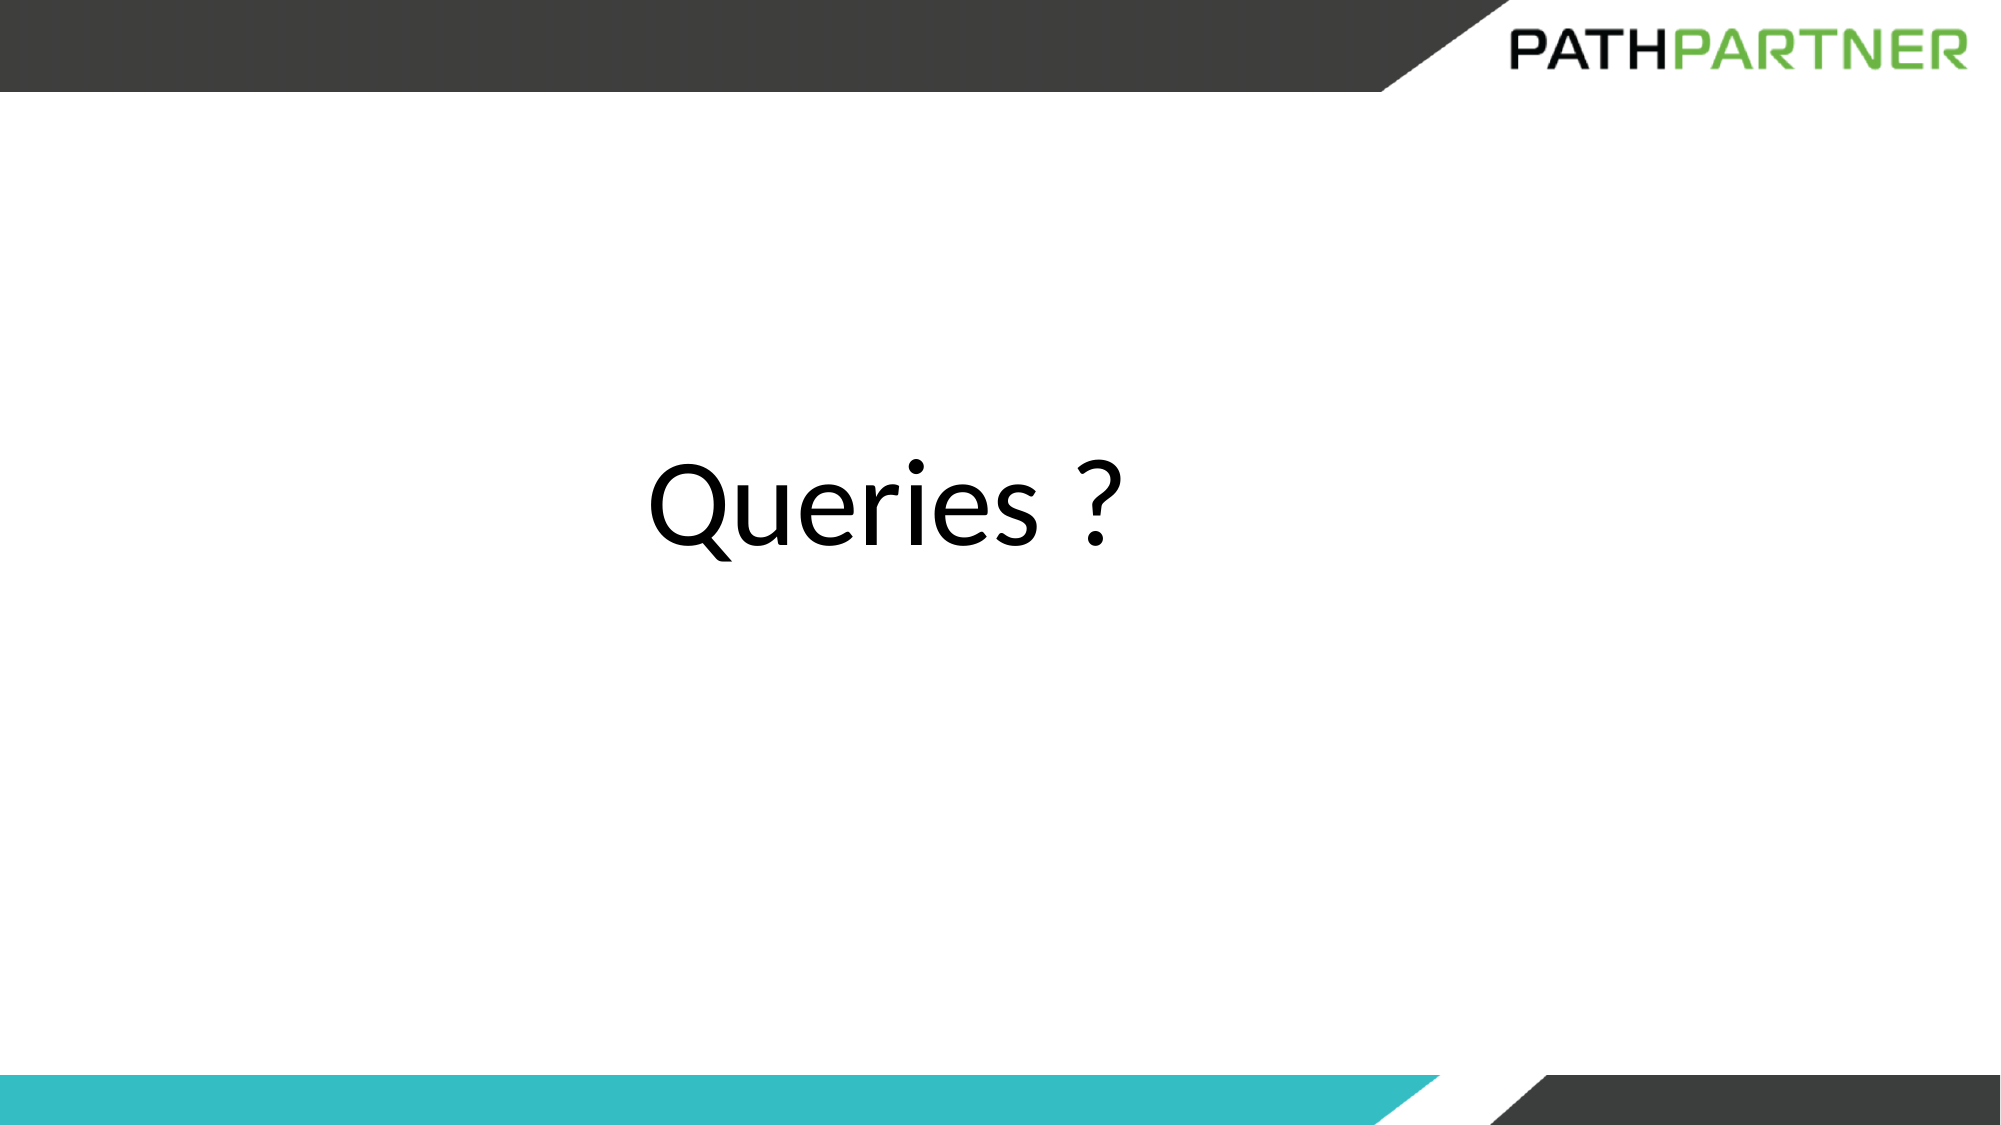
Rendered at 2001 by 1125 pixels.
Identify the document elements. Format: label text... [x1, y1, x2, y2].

picture [0, 0, 2000, 92]
text_box Queries ? [632, 413, 1801, 579]
picture [0, 1075, 2001, 1125]
